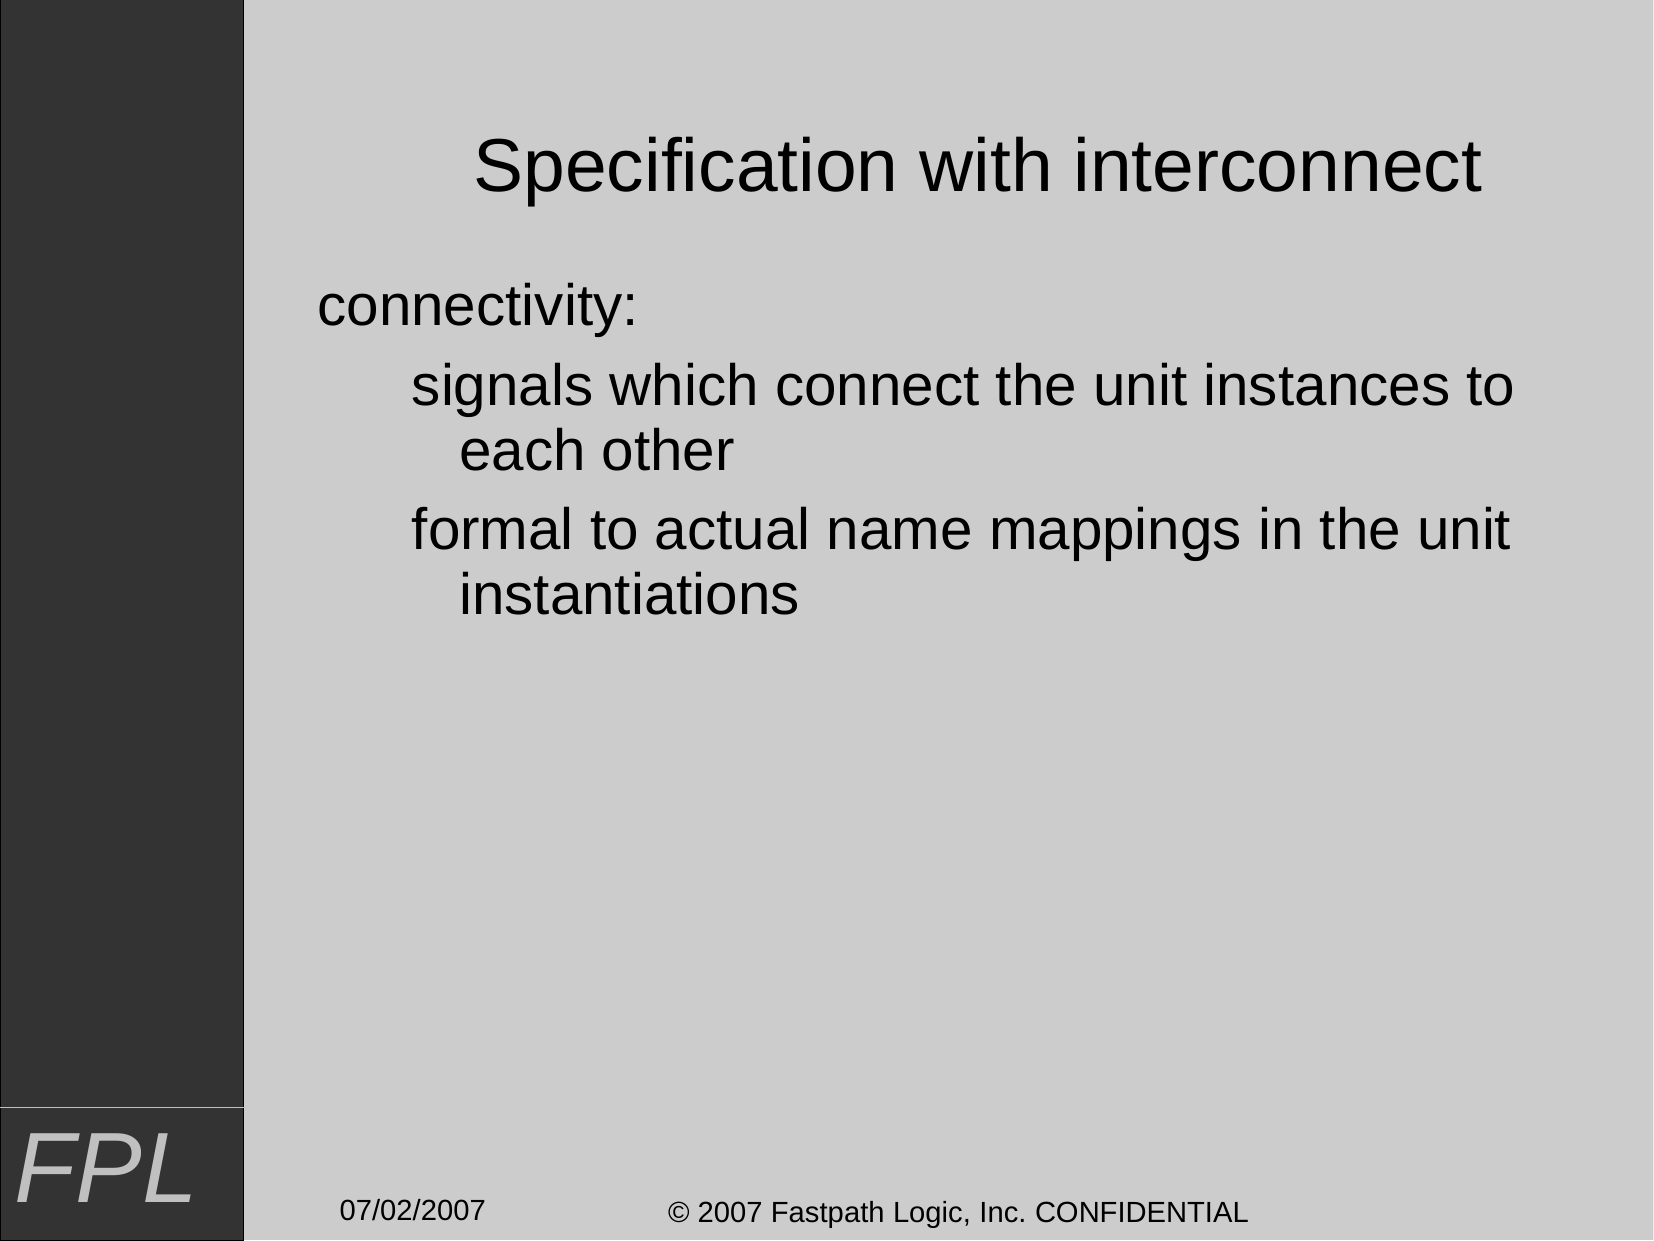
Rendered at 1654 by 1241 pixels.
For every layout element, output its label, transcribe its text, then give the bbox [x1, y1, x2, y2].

title Specification with interconnect [427, 57, 1530, 272]
list connectivity: signals which connect the unit instances to each other formal to actual name mappings in the unit instantiations [317, 272, 1630, 1179]
